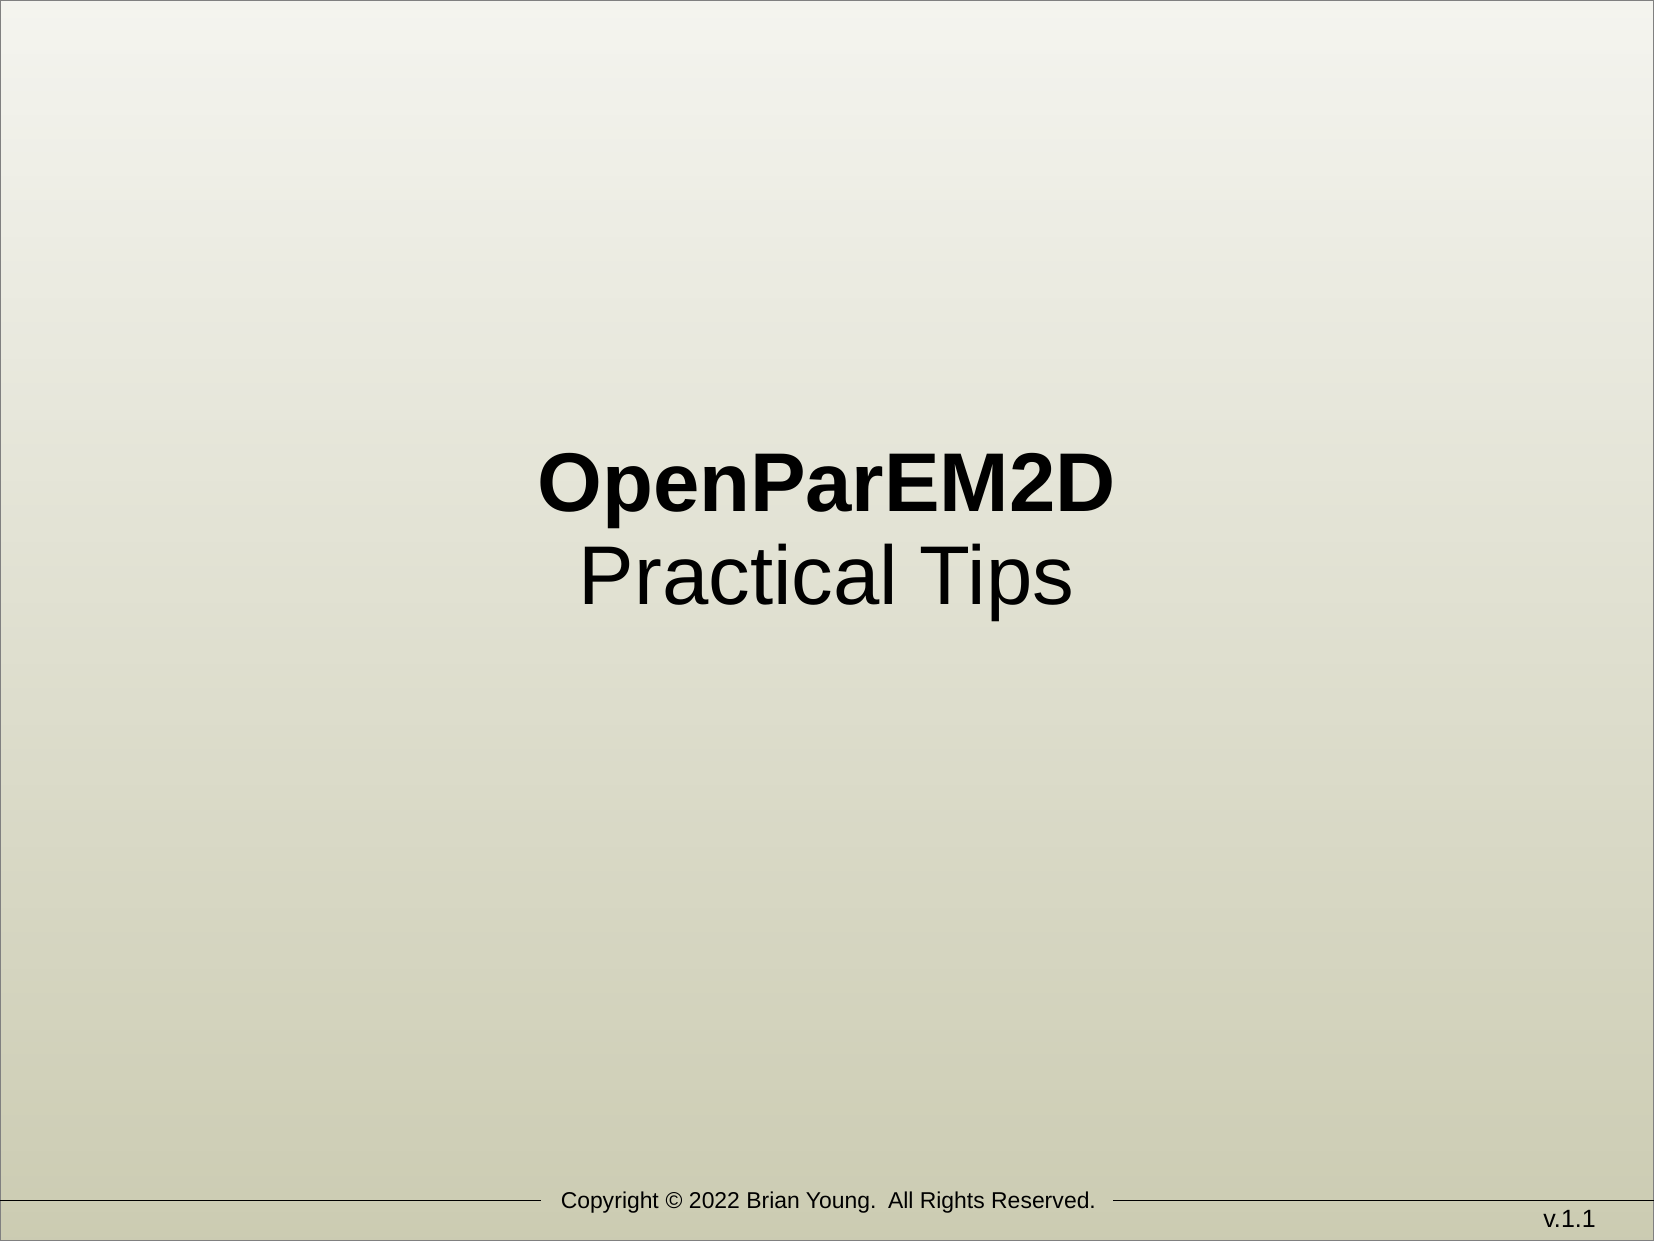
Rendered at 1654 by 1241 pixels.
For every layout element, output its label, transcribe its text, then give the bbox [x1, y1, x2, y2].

subtitle OpenParEM2D Practical Tips [82, 49, 1571, 1109]
text_box v.1.1 [1528, 1197, 1611, 1241]
